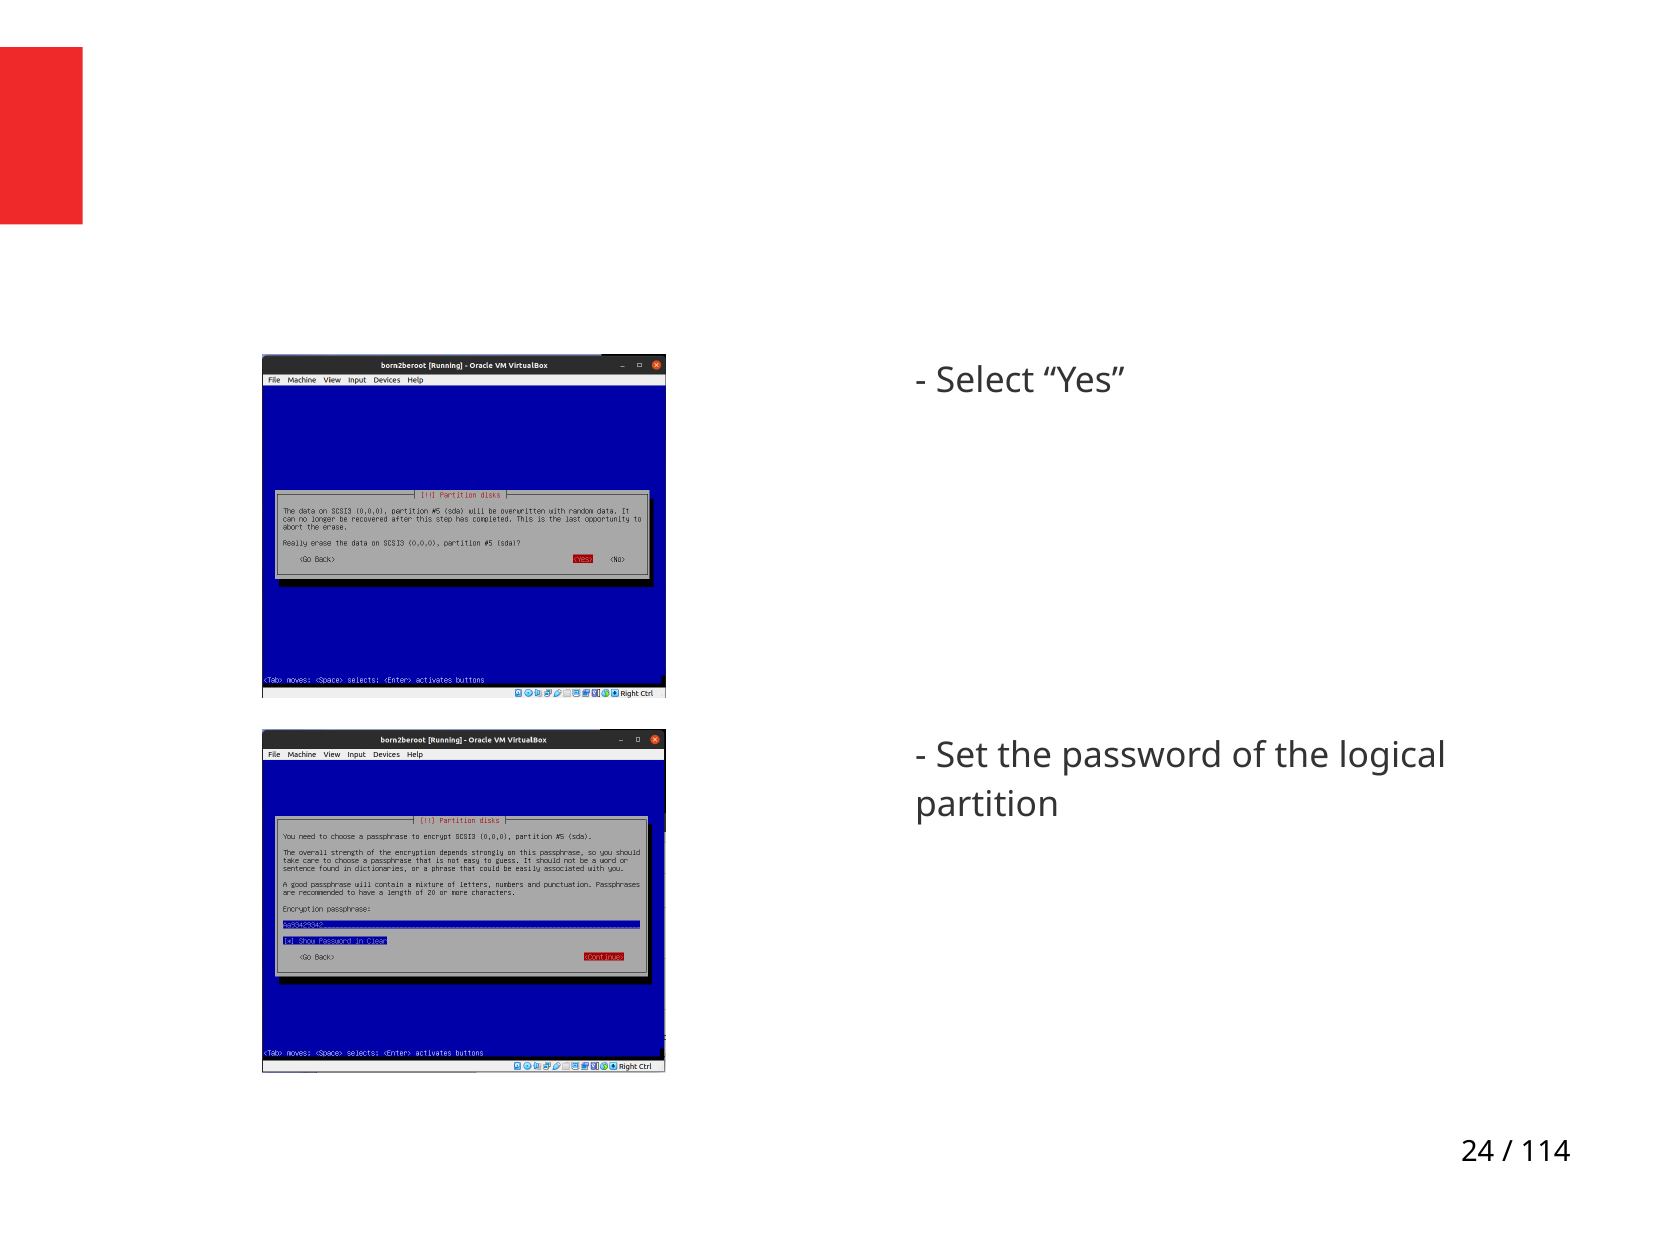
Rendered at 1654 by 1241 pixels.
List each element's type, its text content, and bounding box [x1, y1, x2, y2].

picture [262, 729, 666, 1074]
picture [262, 354, 666, 698]
list - Select “Yes” [844, 354, 1536, 698]
list - Set the password of the logical partition [844, 730, 1536, 1074]
